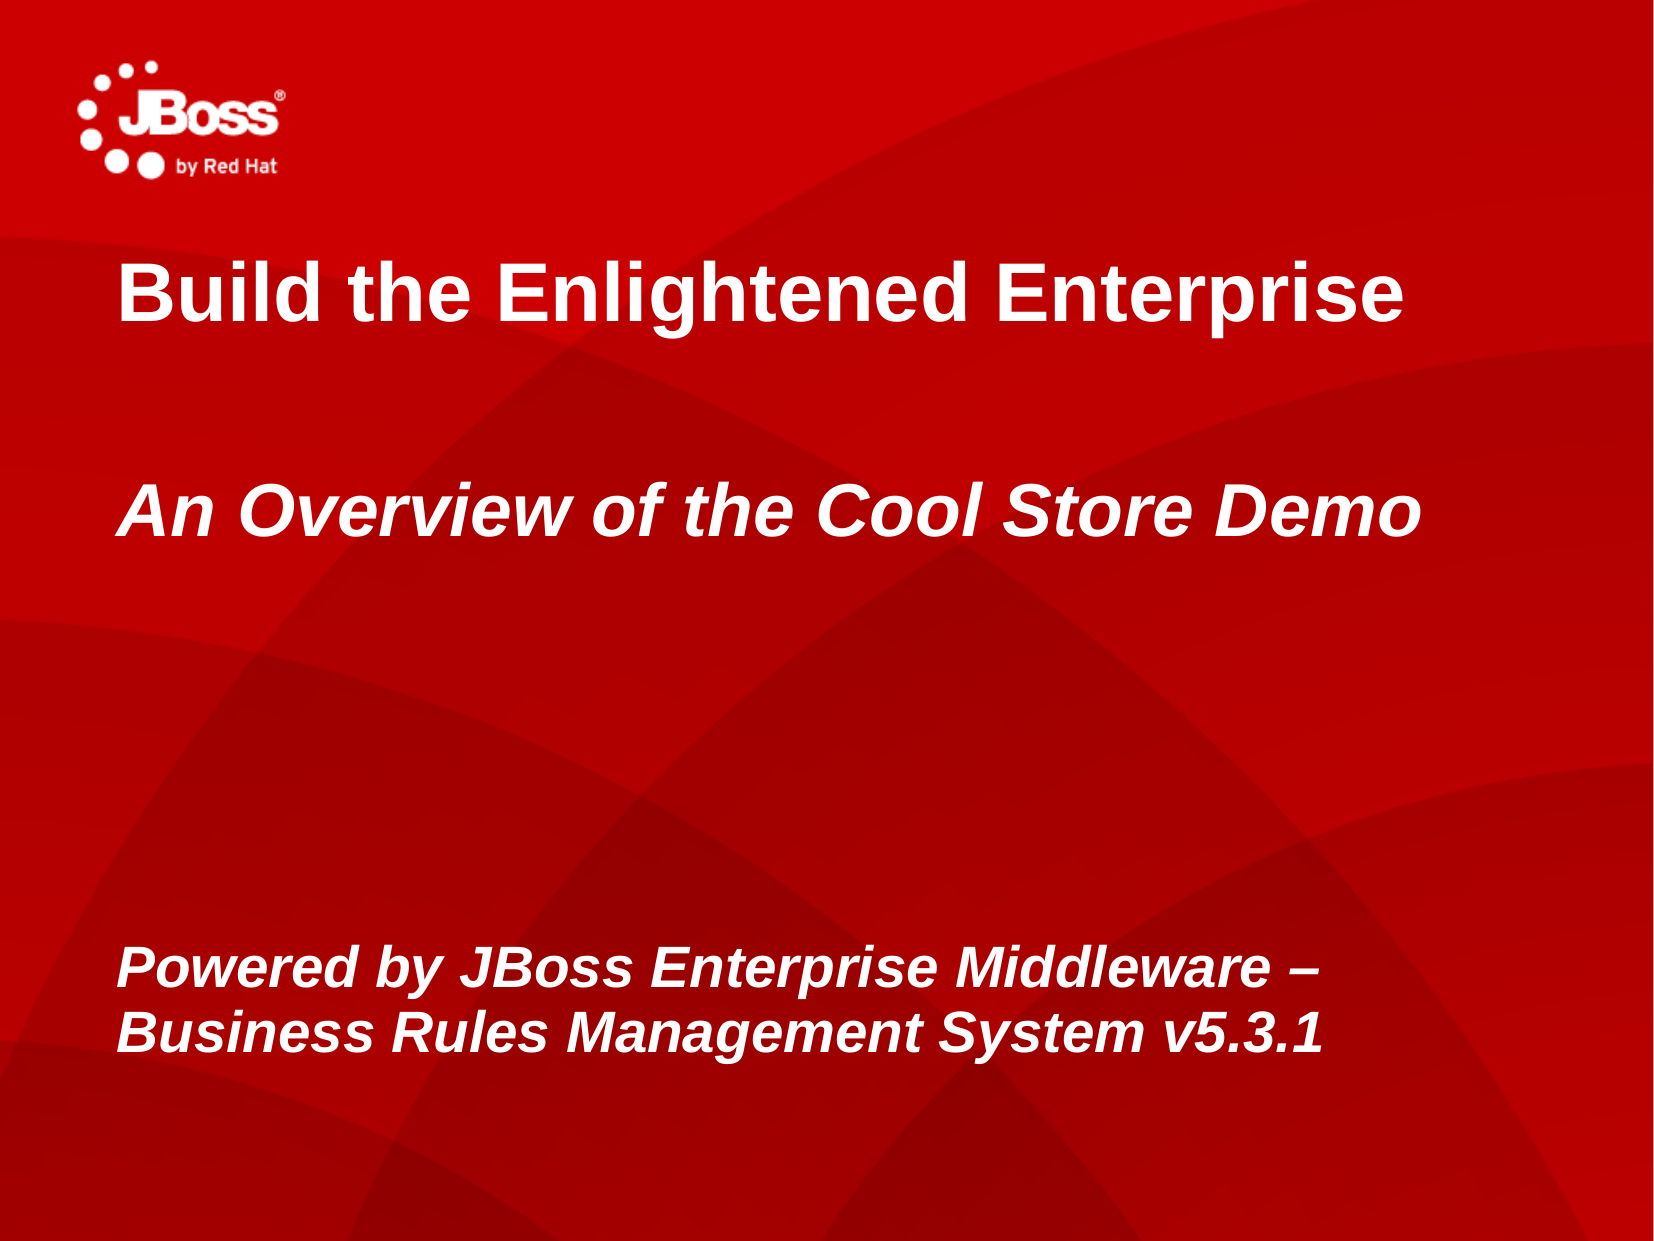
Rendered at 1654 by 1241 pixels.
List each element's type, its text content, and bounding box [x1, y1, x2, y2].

text_box Build the Enlightened Enterprise An Overview of the Cool Store Demo Powered by JBoss Enterprise Middleware – Business Rules Management System v5.3.1 [101, 238, 1552, 1038]
picture [0, 0, 1654, 1241]
